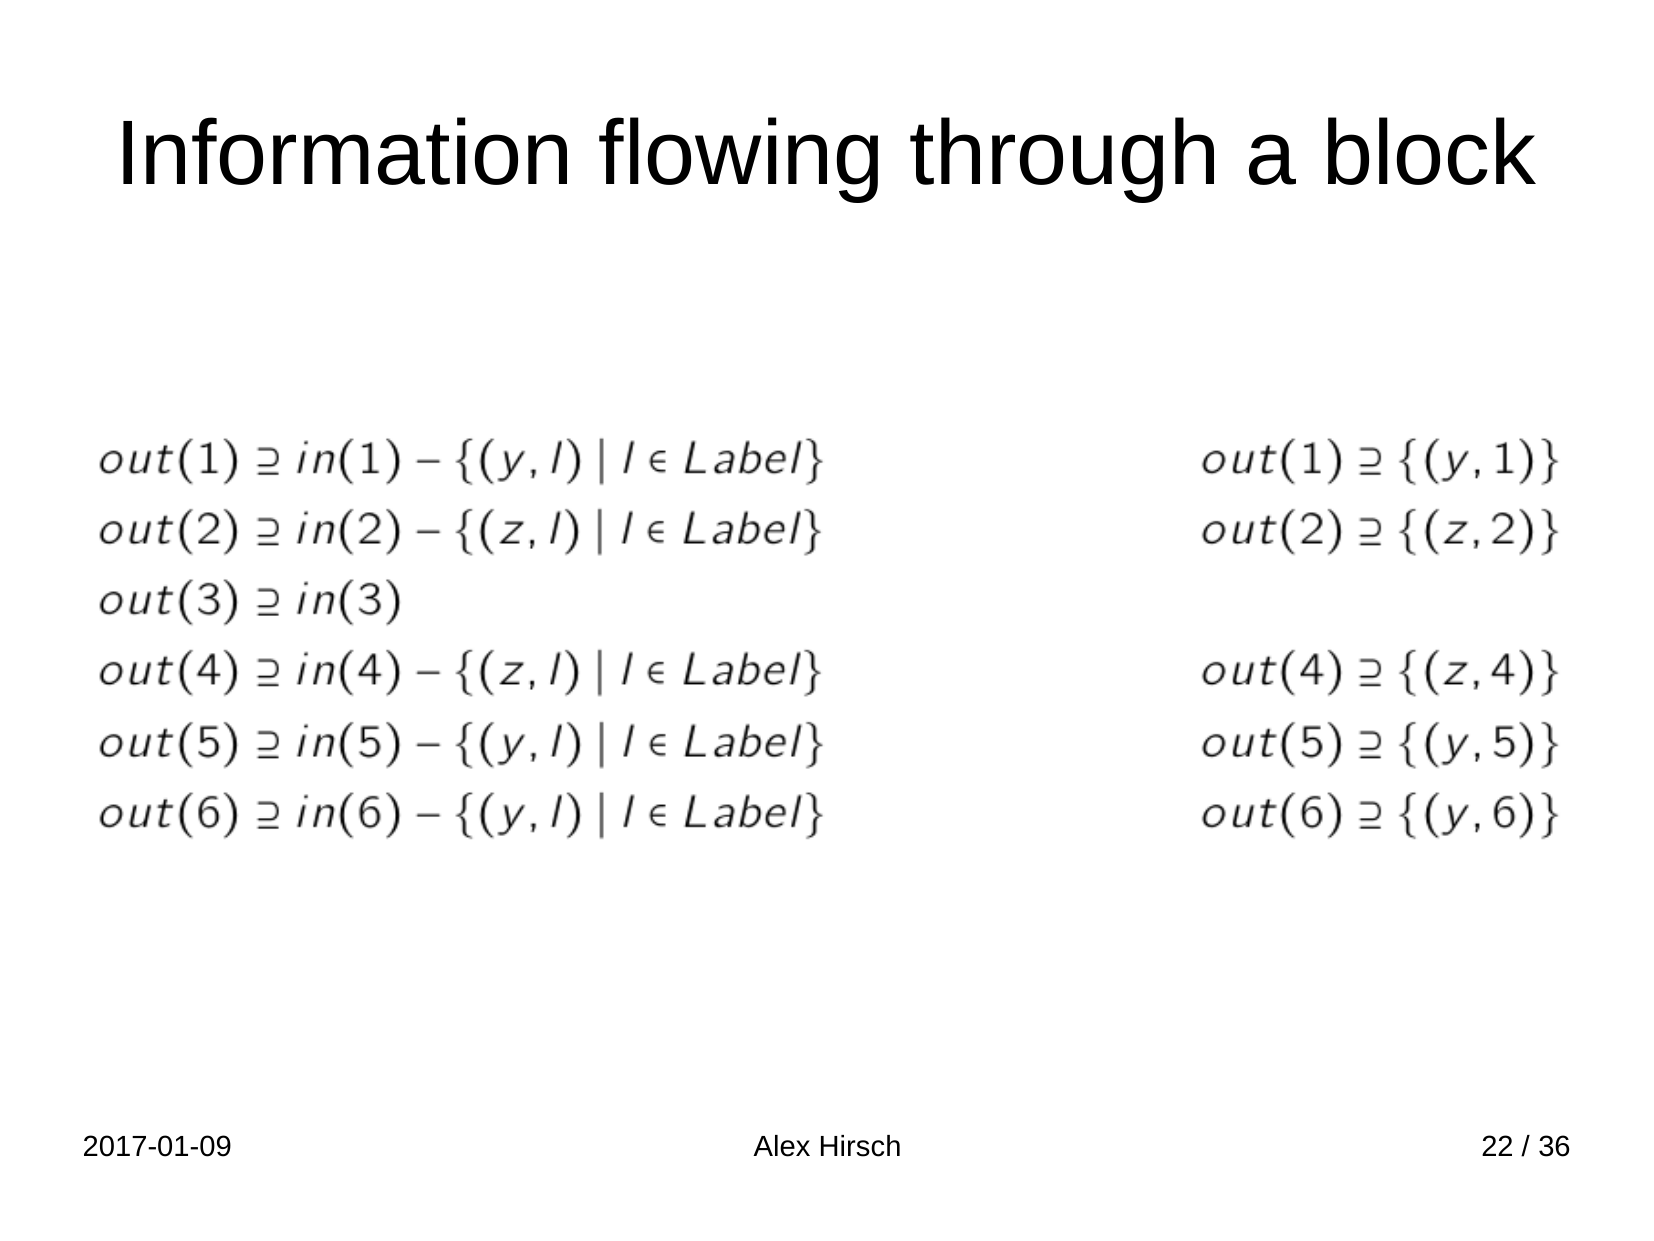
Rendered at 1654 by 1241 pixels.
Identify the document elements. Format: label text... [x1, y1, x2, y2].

title Information flowing through a block [82, 49, 1571, 257]
picture [82, 427, 1571, 872]
